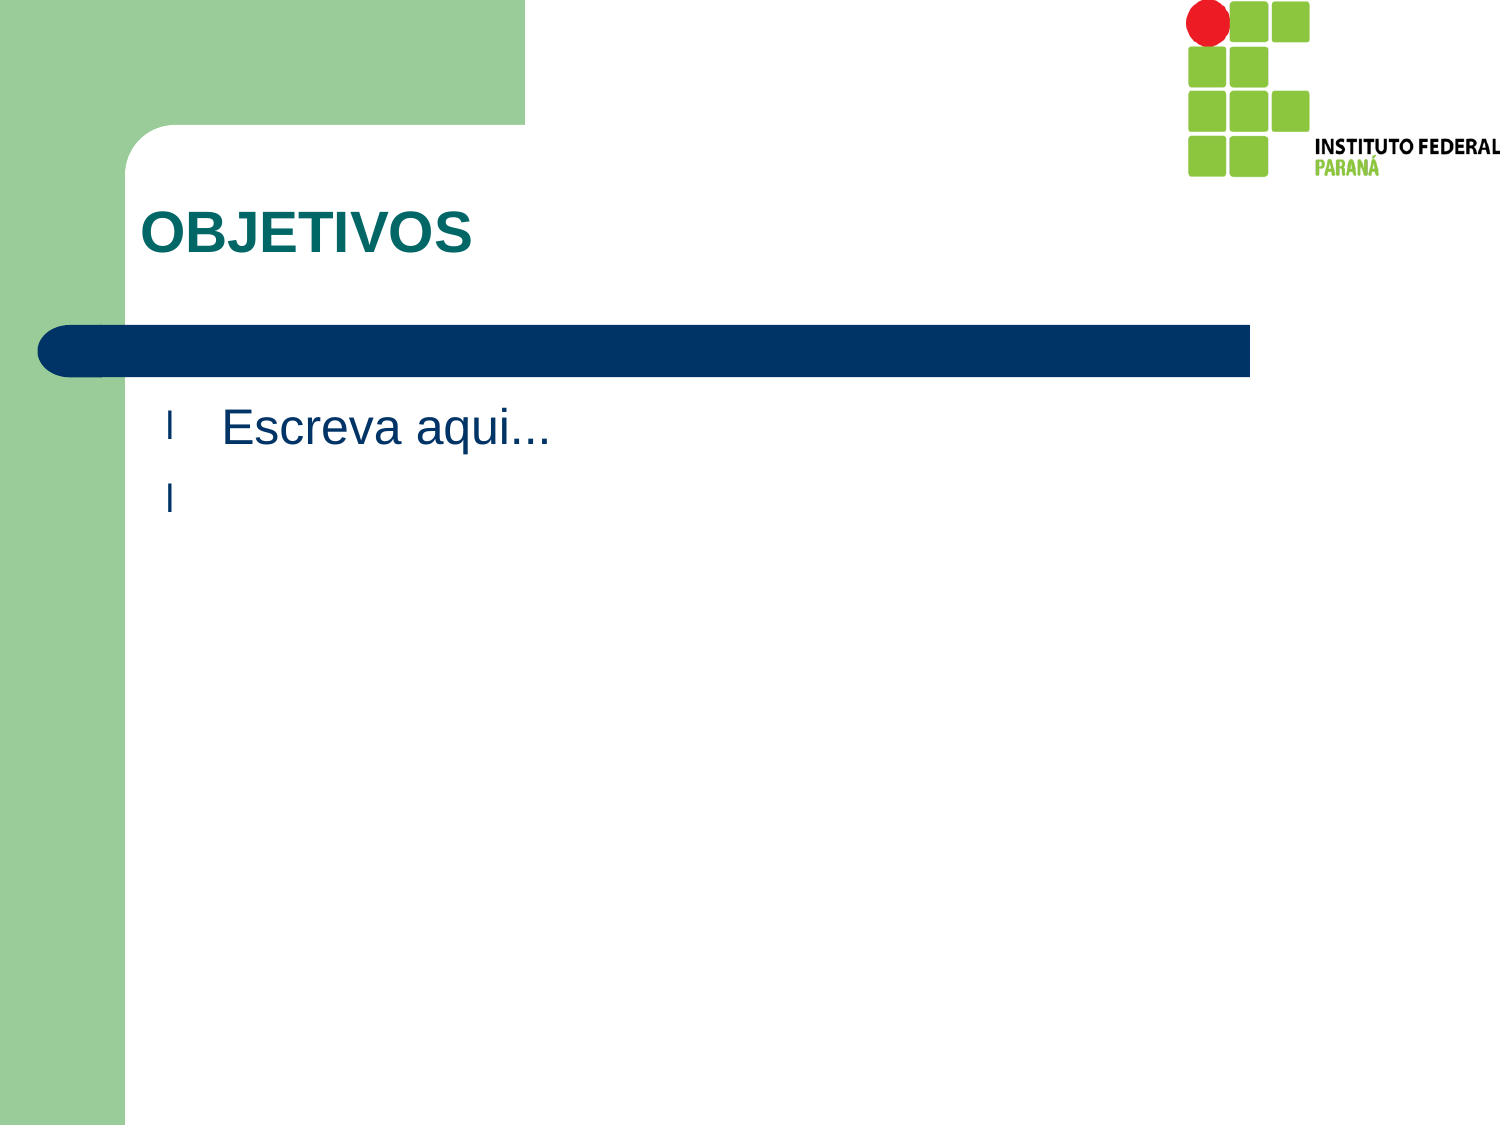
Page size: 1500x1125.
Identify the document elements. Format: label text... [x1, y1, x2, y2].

title OBJETIVOS [125, 125, 1500, 273]
list Escreva aqui... [150, 387, 1463, 1001]
